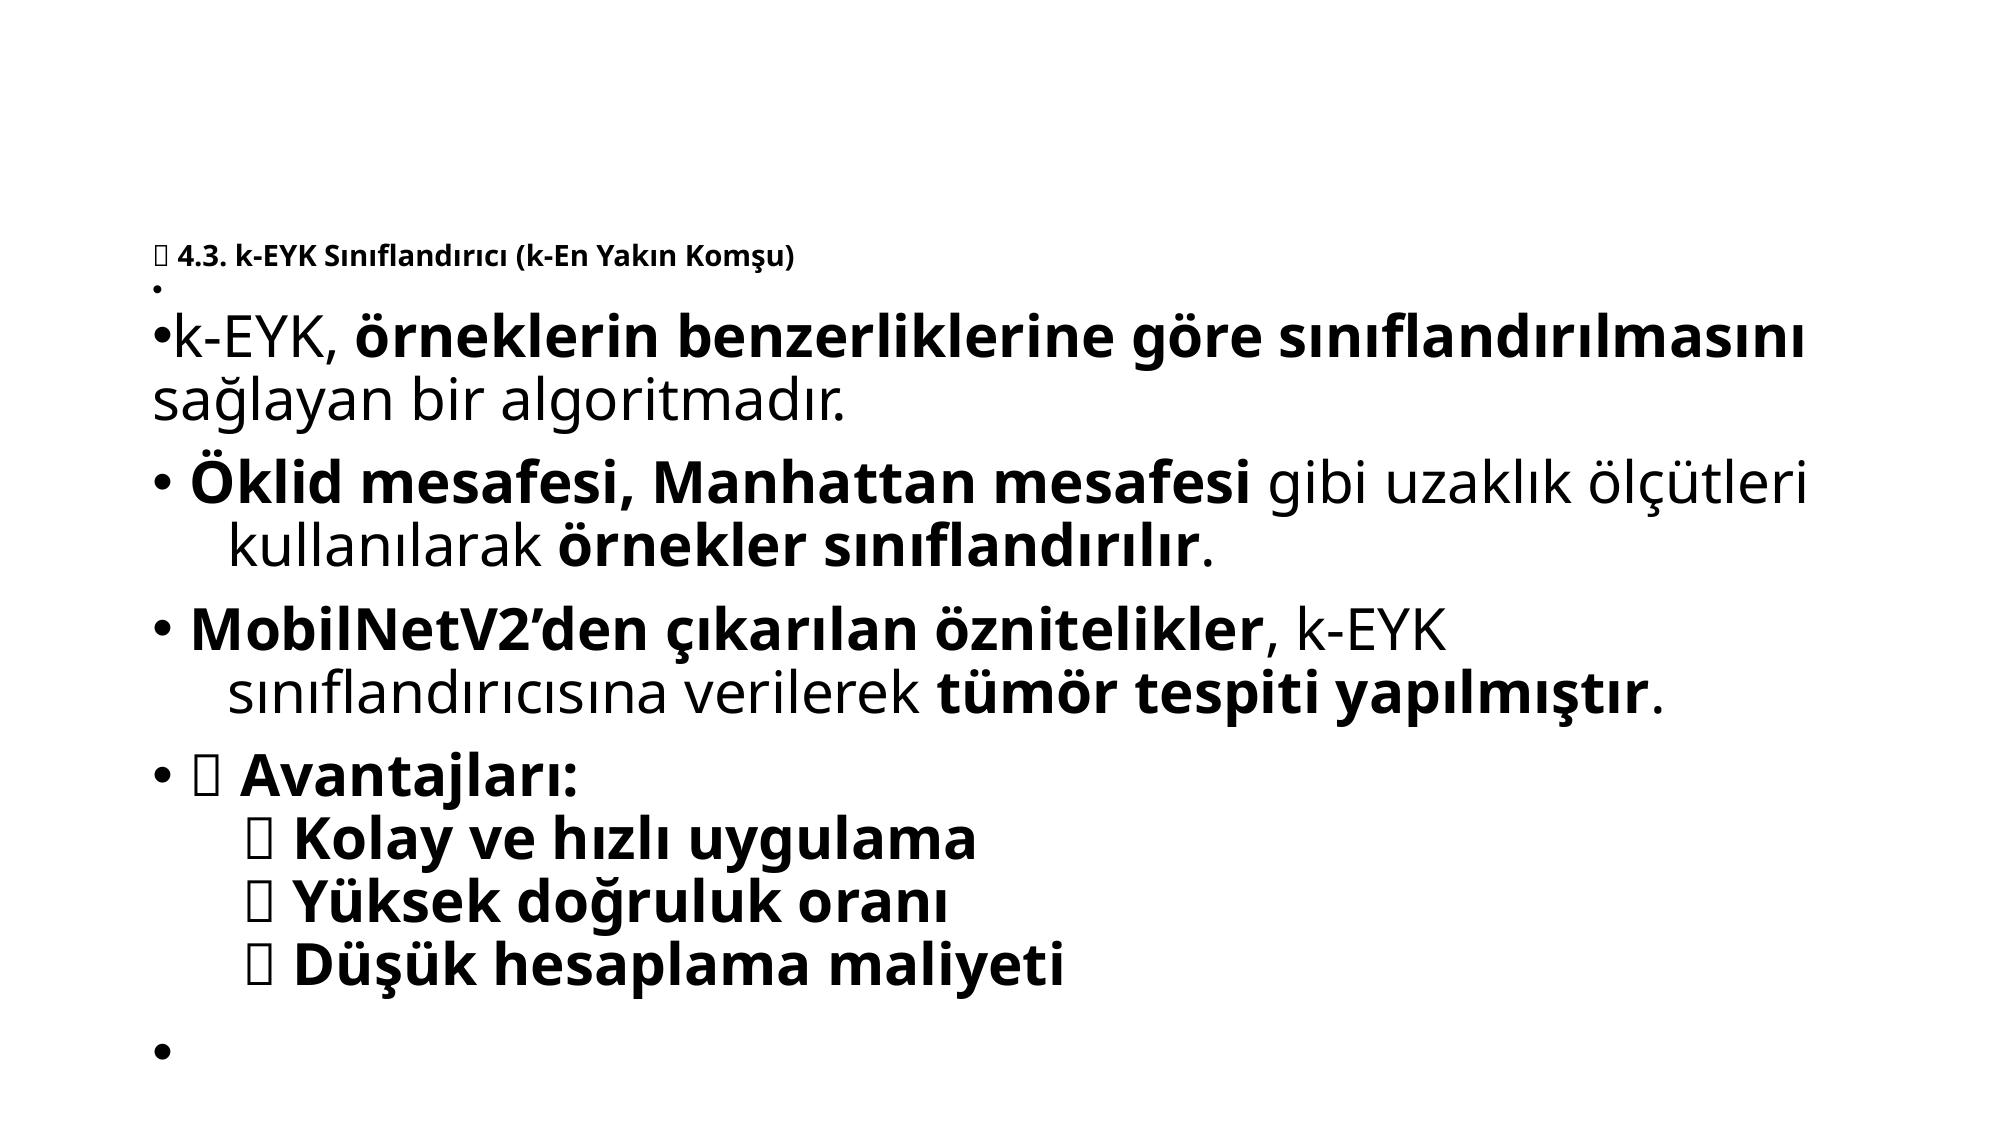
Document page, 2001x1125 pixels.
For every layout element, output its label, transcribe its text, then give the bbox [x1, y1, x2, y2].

title 📌 4.3. k-EYK Sınıflandırıcı (k-En Yakın Komşu) [137, 233, 1863, 281]
list k-EYK, örneklerin benzerliklerine göre sınıflandırılmasını sağlayan bir algoritmadır. Öklid mesafesi, Manhattan mesafesi gibi uzaklık ölçütleri kullanılarak örnekler sınıflandırılır. MobilNetV2’den çıkarılan öznitelikler, k-EYK sınıflandırıcısına verilerek tümör tespiti yapılmıştır. 📌 Avantajları: ✅ Kolay ve hızlı uygulama ✅ Yüksek doğruluk oranı ✅ Düşük hesaplama maliyeti [137, 299, 1863, 1014]
